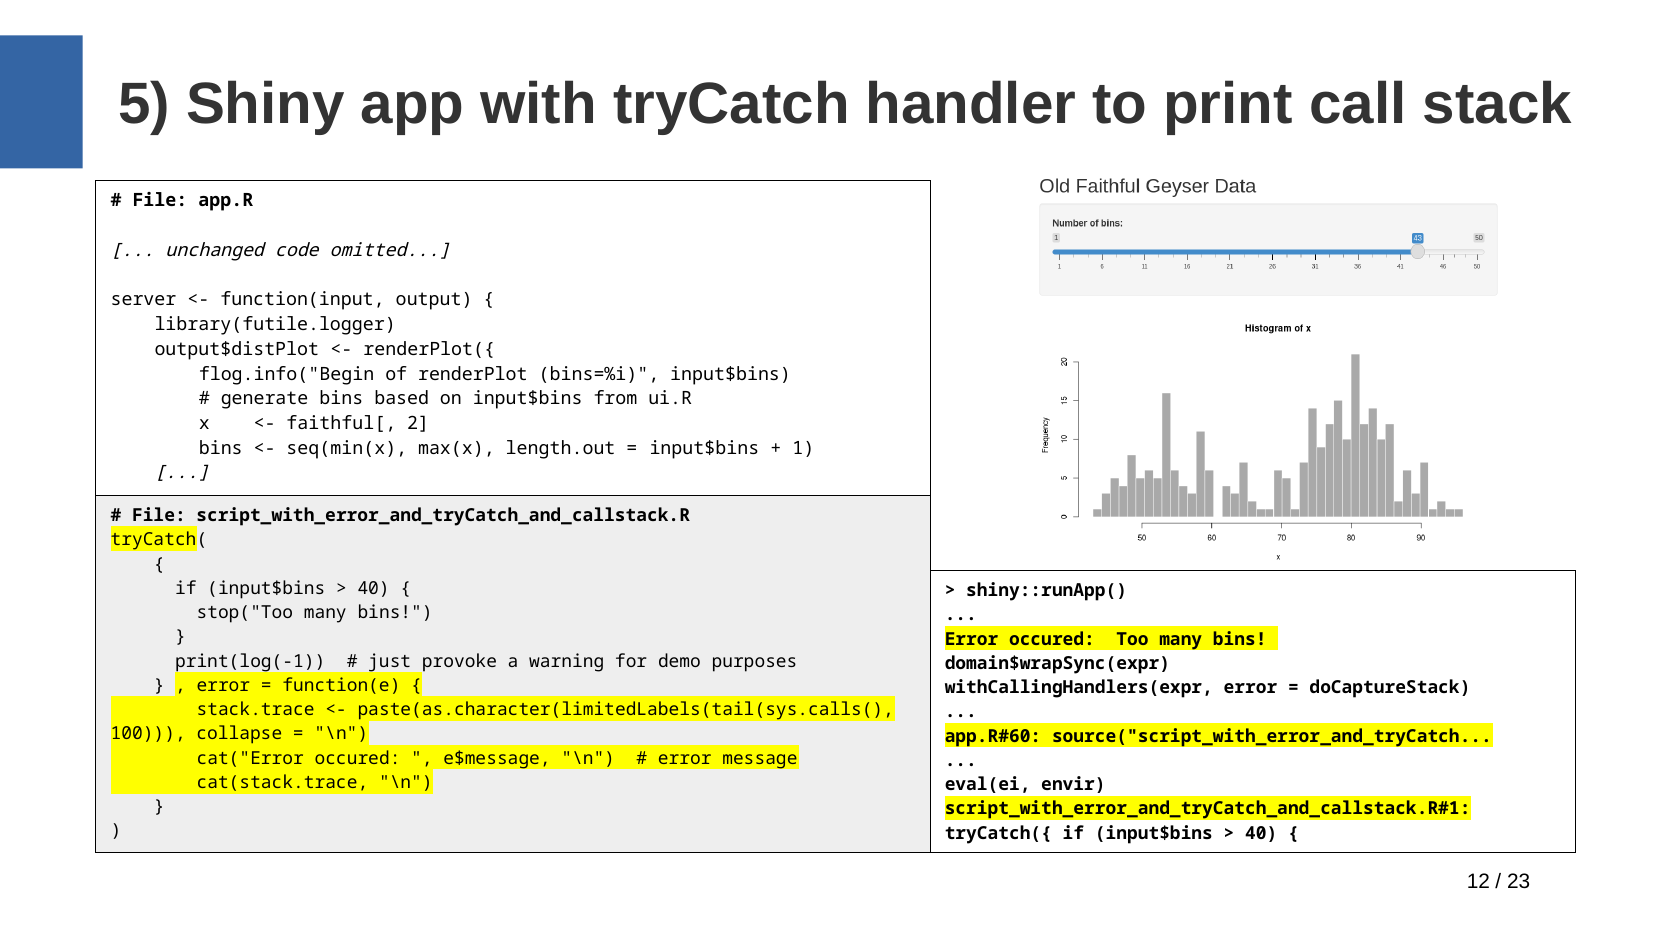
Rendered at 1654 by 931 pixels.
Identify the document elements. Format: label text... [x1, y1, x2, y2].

text_box > shiny::runApp() ... Error occured: Too many bins! domain$wrapSync(expr) withCallingHandlers(expr, error = doCaptureStack) ... app.R#60: source("script_with_error_and_tryCatch... ... eval(ei, envir) script_with_error_and_tryCatch_and_callstack.R#1: tryCatch({ if (input$bins > 40) { [930, 570, 1576, 853]
text_box # File: script_with_error_and_tryCatch_and_callstack.R tryCatch( { if (input$bins > 40) { stop("Too many bins!") } print(log(-1)) # just provoke a warning for demo purposes } , error = function(e) { stack.trace <- paste(as.character(limitedLabels(tail(sys.calls(), 100))), collapse = "\n") cat("Error occured: ", e$message, "\n") # error message cat(stack.trace, "\n") } ) [95, 495, 931, 853]
title 5) Shiny app with tryCatch handler to print call stack [118, 37, 1621, 169]
text_box # File: app.R [... unchanged code omitted...] server <- function(input, output) { library(futile.logger) output$distPlot <- renderPlot({ flog.info("Begin of renderPlot (bins=%i)", input$bins) # generate bins based on input$bins from ui.R x <- faithful[, 2] bins <- seq(min(x), max(x), length.out = input$bins + 1) [...] [95, 180, 931, 495]
picture [1035, 174, 1501, 567]
